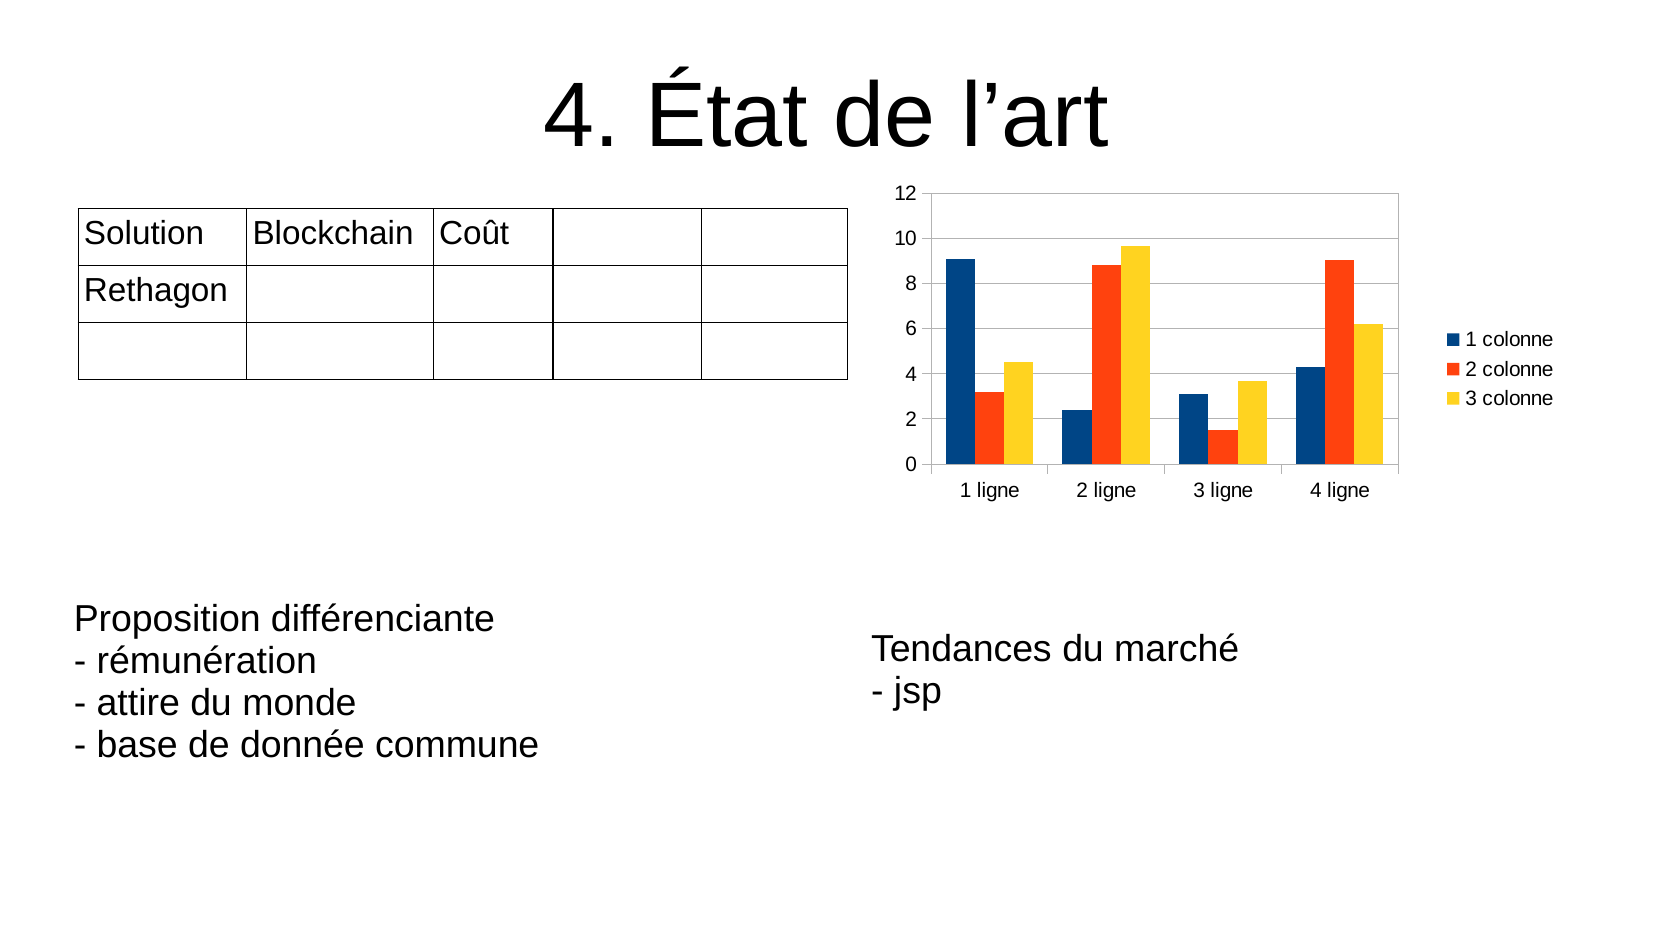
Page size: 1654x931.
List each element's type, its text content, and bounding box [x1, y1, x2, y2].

text_box Tendances du marché - jsp [856, 620, 1447, 827]
table_cell Rethagon [79, 266, 246, 322]
table_header [702, 209, 847, 265]
table_header Solution [79, 209, 246, 265]
table_cell [554, 266, 701, 322]
table_cell [434, 266, 552, 322]
title 4. État de l’art [82, 37, 1571, 193]
table_header [554, 209, 701, 265]
table_cell [247, 323, 433, 379]
table_cell [247, 266, 433, 322]
table_cell [79, 323, 246, 379]
chart [890, 177, 1573, 562]
table_cell [702, 323, 847, 379]
text_box Proposition différenciante - rémunération - attire du monde - base de donnée commune [59, 590, 562, 827]
table_cell [554, 323, 701, 379]
table_header Coût [434, 209, 552, 265]
table_header Blockchain [247, 209, 433, 265]
table_cell [702, 266, 847, 322]
table_cell [434, 323, 552, 379]
